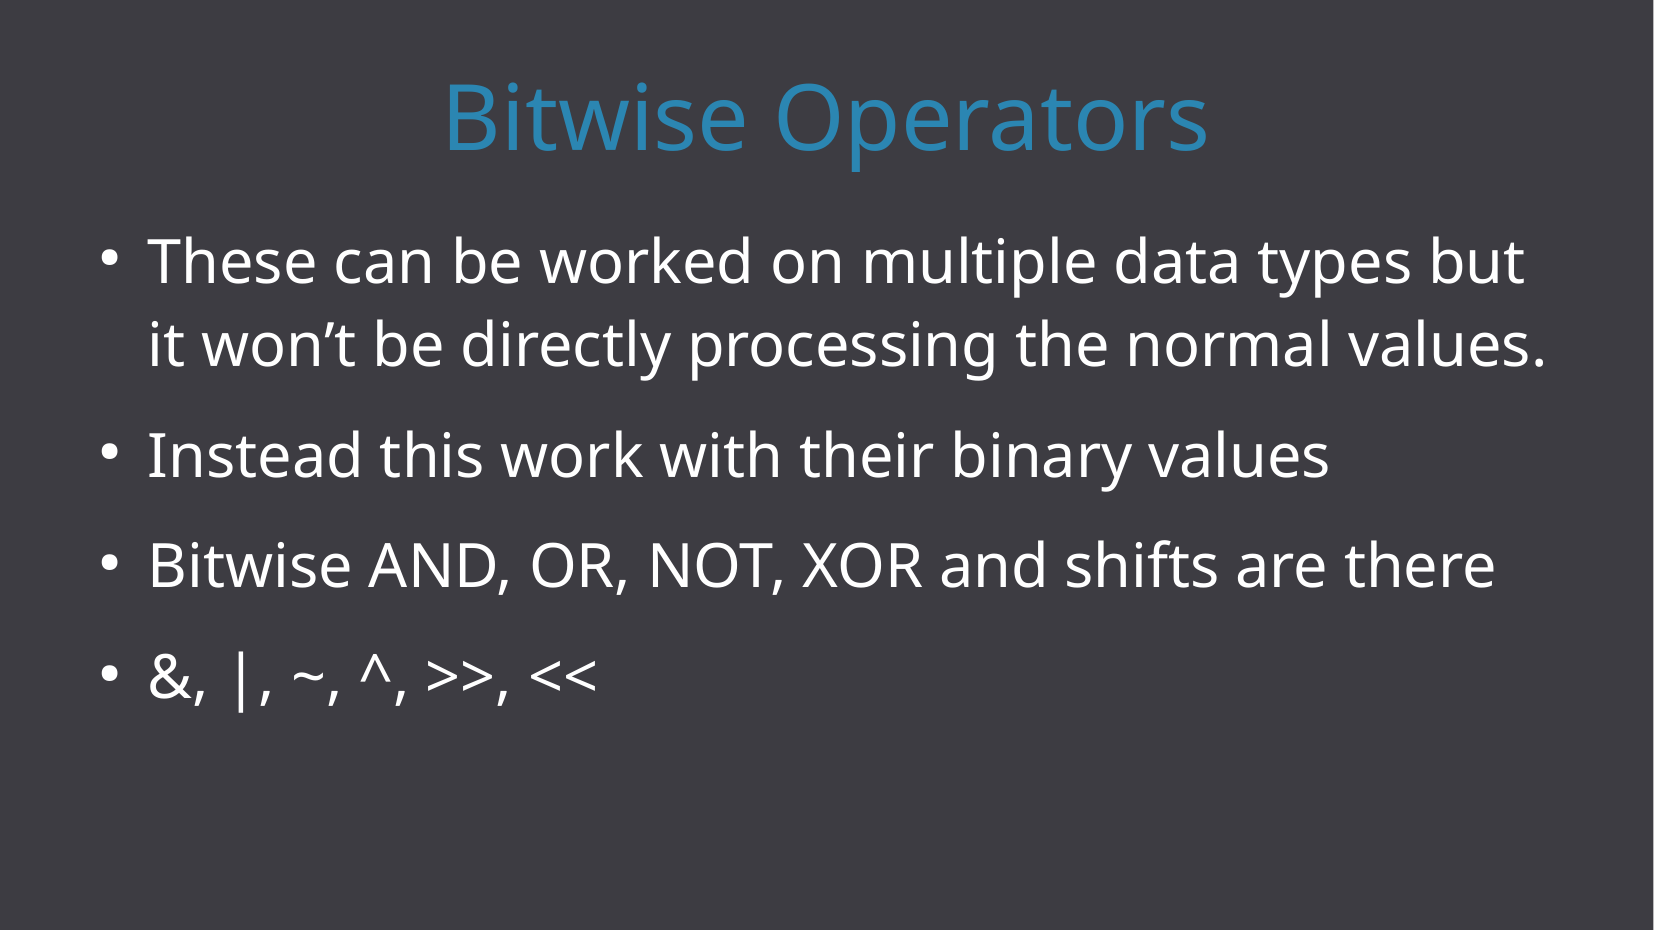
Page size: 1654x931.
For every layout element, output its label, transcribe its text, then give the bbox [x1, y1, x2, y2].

title Bitwise Operators [82, 37, 1571, 193]
list These can be worked on multiple data types but it won’t be directly processing the normal values. Instead this work with their binary values Bitwise AND, OR, NOT, XOR and shifts are there &, |, ~, ^, >>, << [82, 217, 1571, 758]
